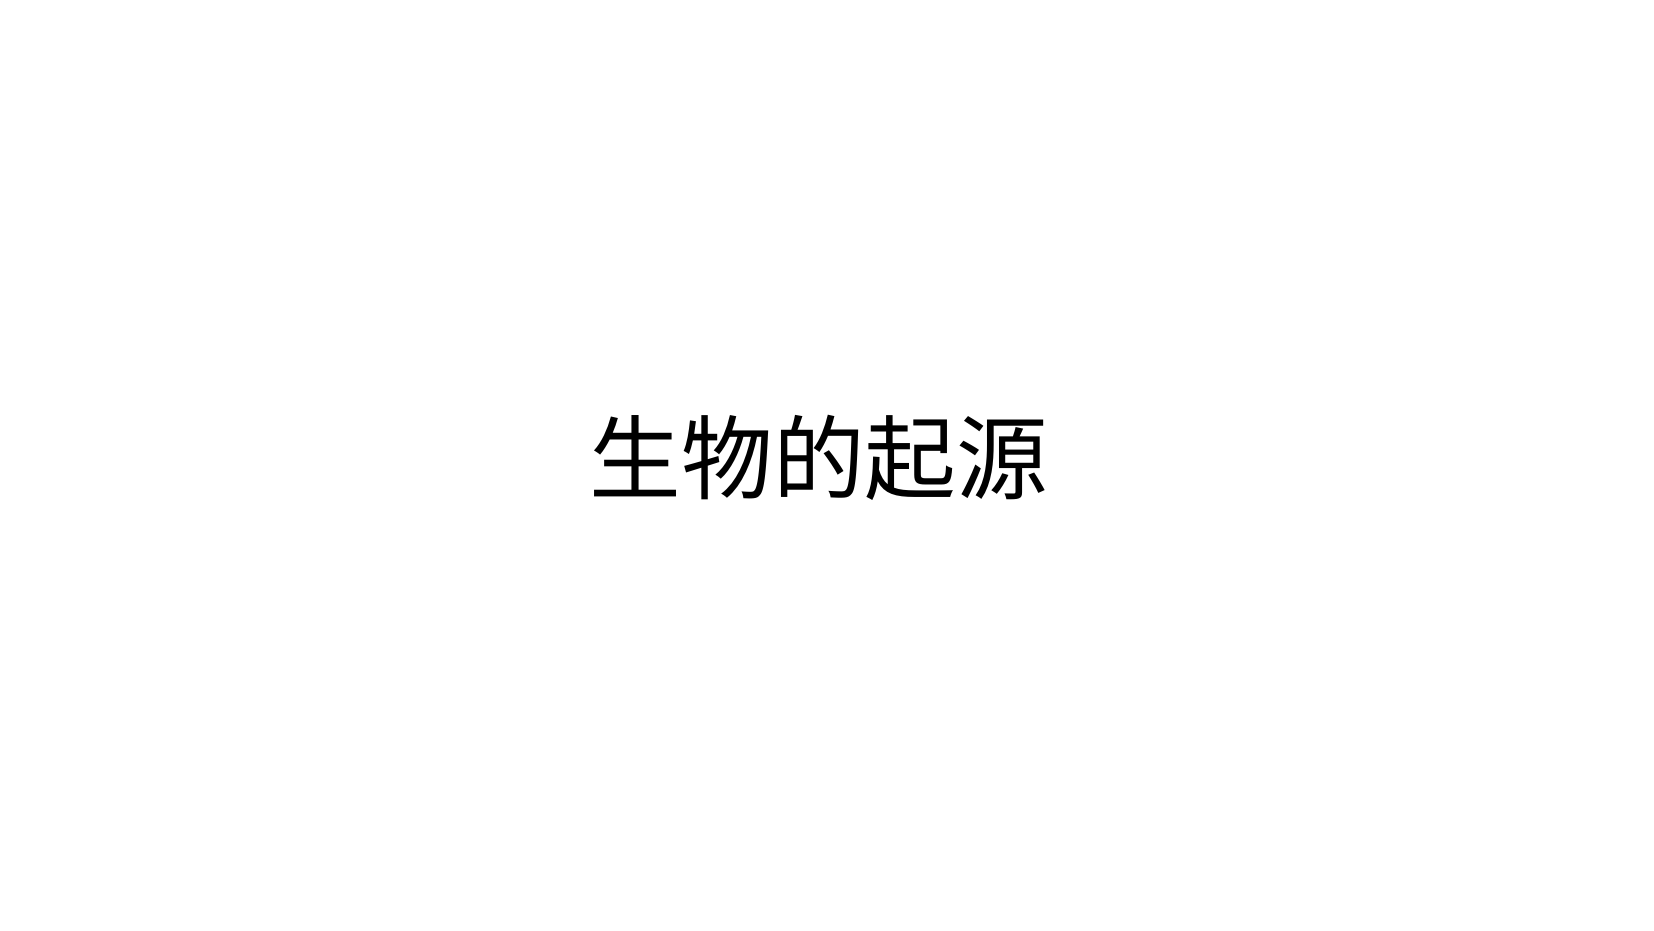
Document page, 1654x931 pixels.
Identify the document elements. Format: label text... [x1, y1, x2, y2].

title 生物的起源 [75, 375, 1564, 531]
